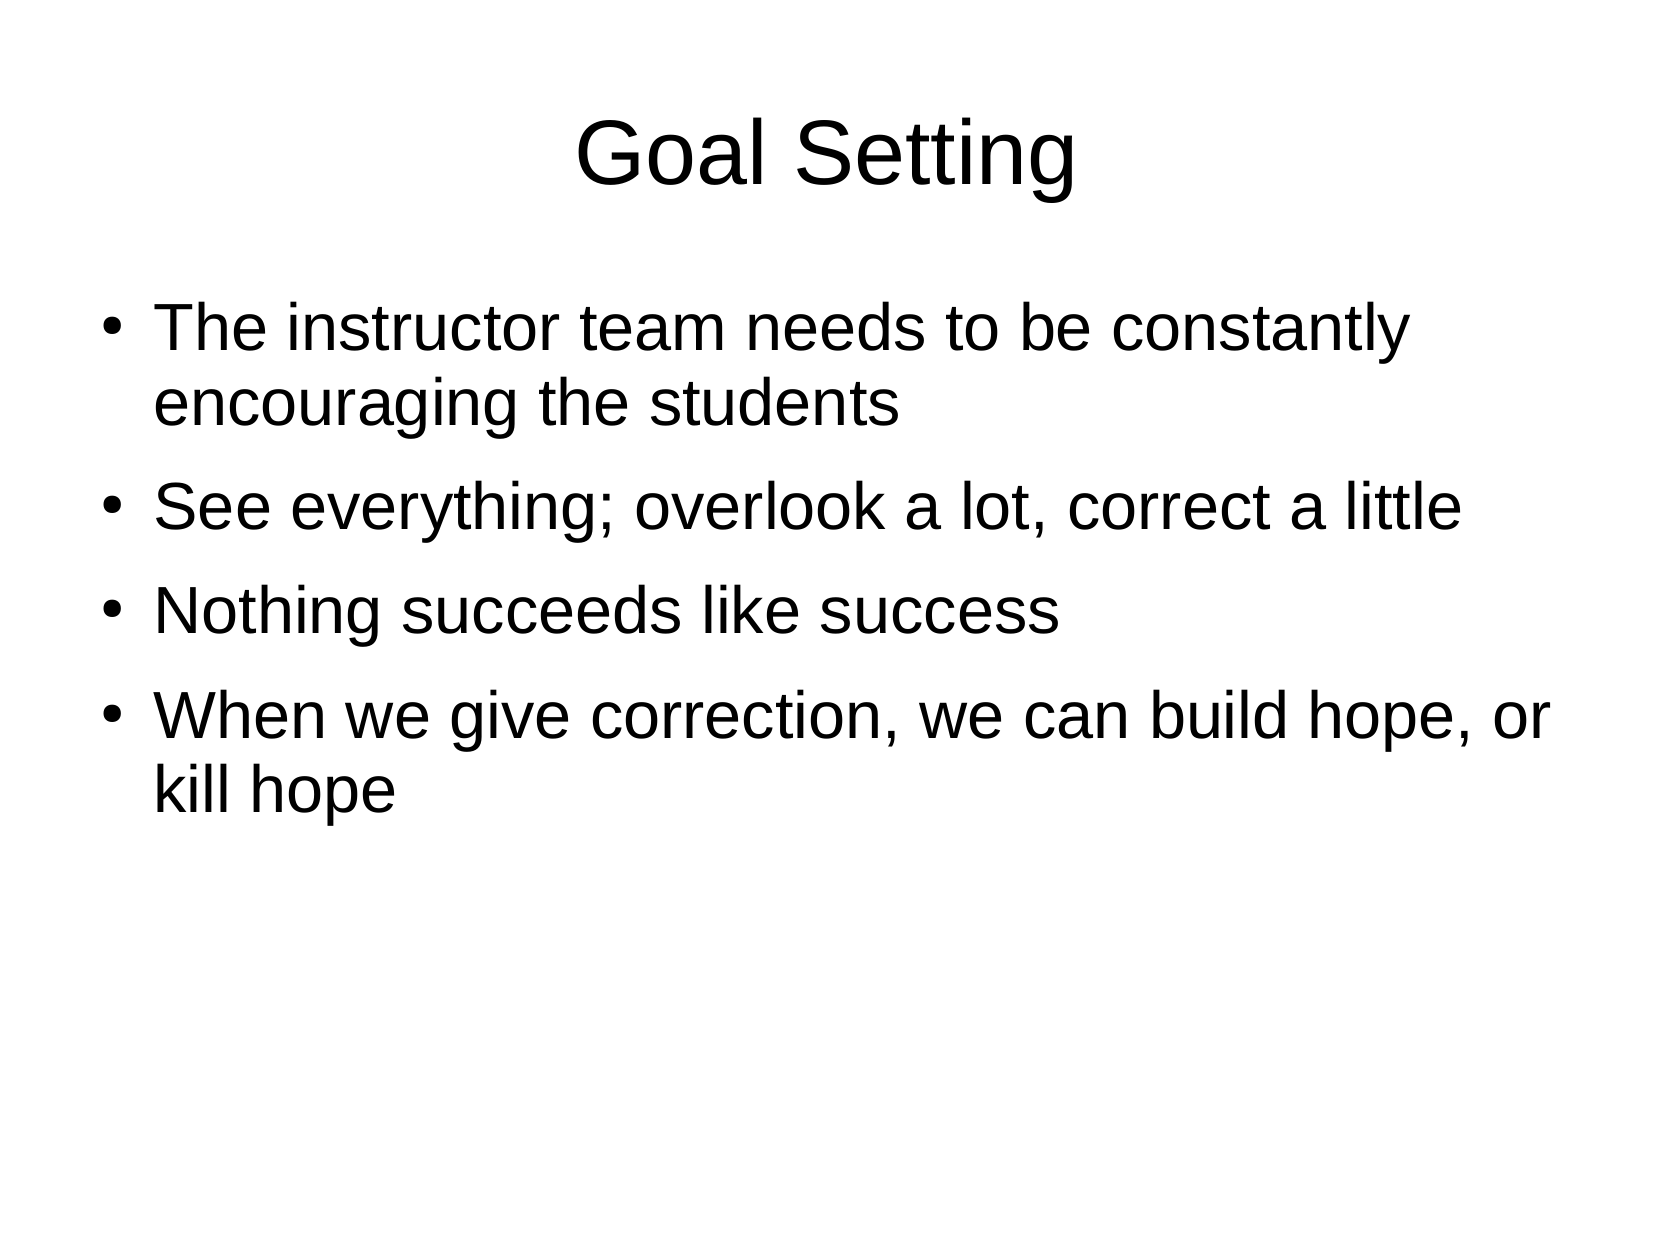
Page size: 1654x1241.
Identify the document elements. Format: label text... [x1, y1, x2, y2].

list The instructor team needs to be constantly encouraging the students See everything; overlook a lot, correct a little Nothing succeeds like success When we give correction, we can build hope, or kill hope [82, 290, 1571, 1109]
title Goal Setting [82, 49, 1571, 257]
